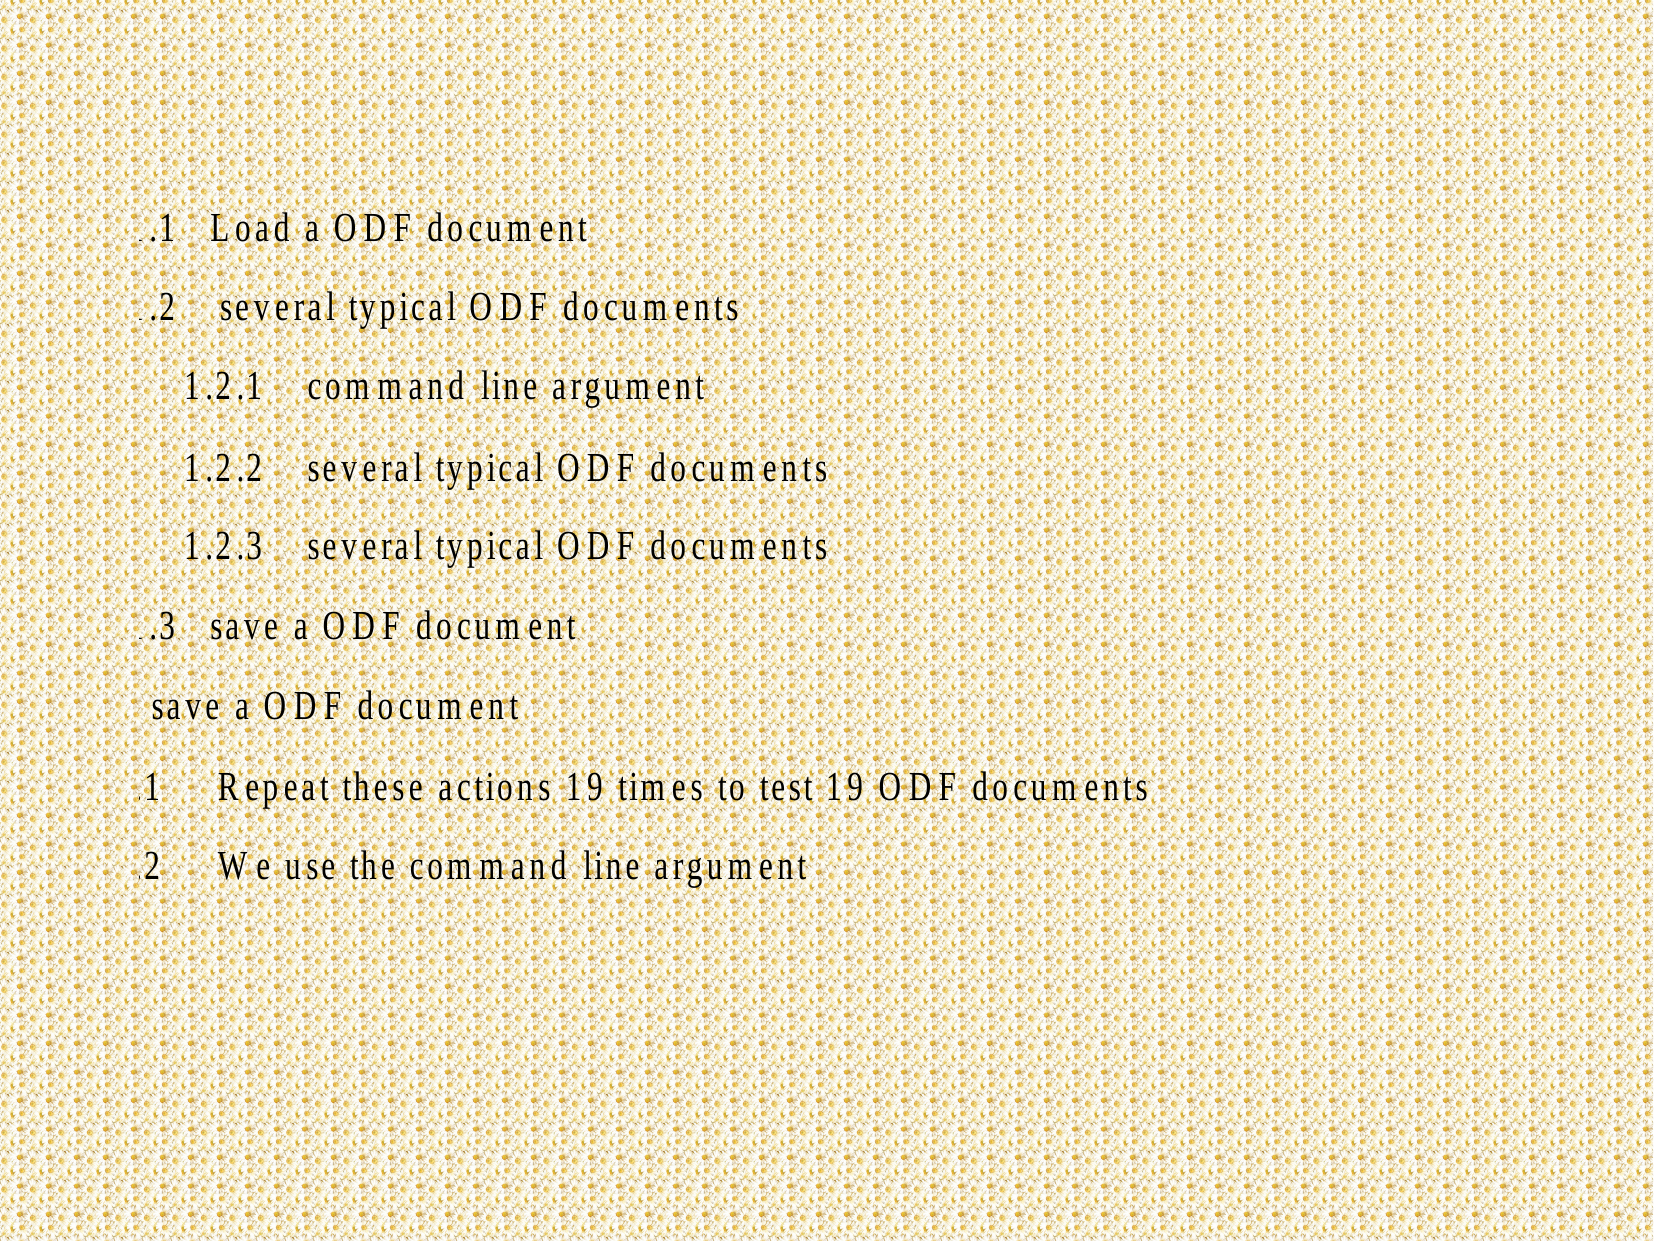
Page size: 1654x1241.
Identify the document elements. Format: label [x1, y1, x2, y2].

chart [139, 165, 1503, 1078]
picture [0, 0, 1654, 1241]
